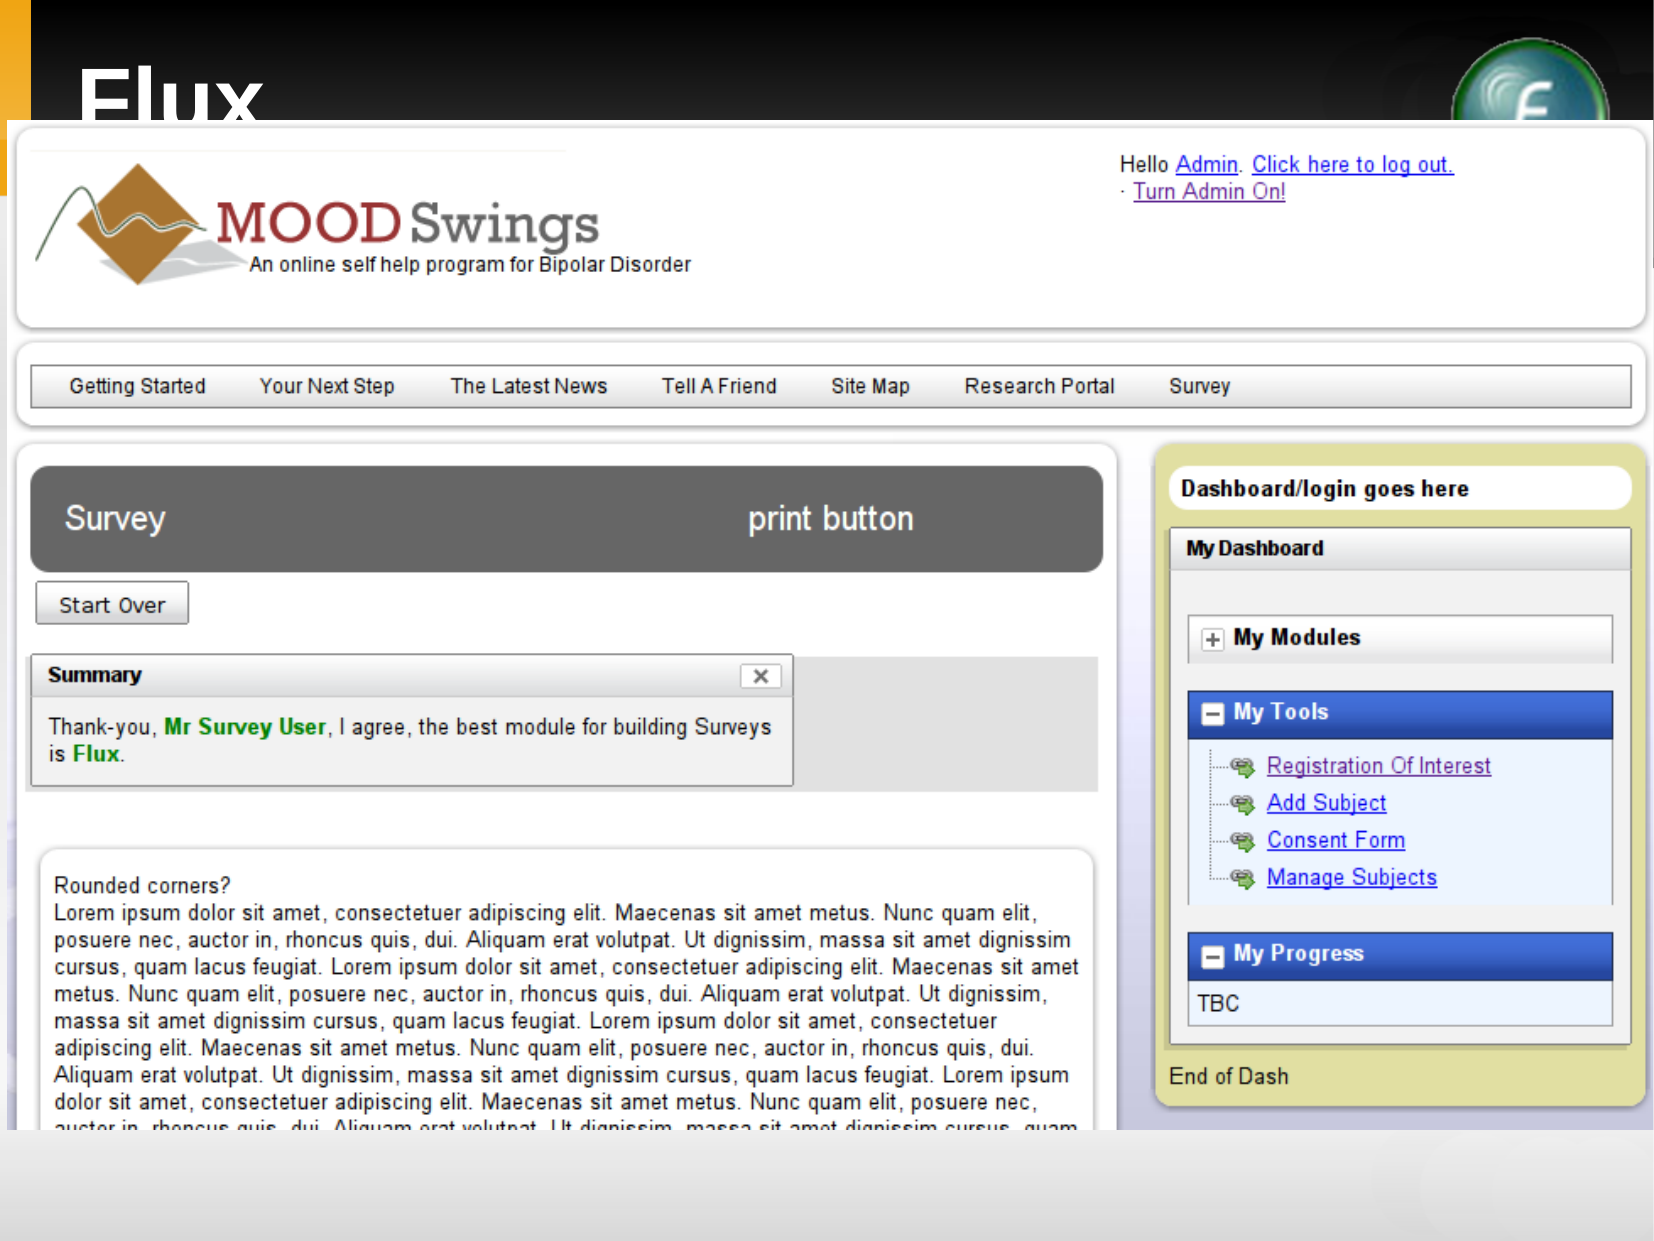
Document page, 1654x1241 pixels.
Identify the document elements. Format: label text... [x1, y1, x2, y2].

picture [0, 0, 1654, 1241]
title Flux [76, 0, 1565, 120]
